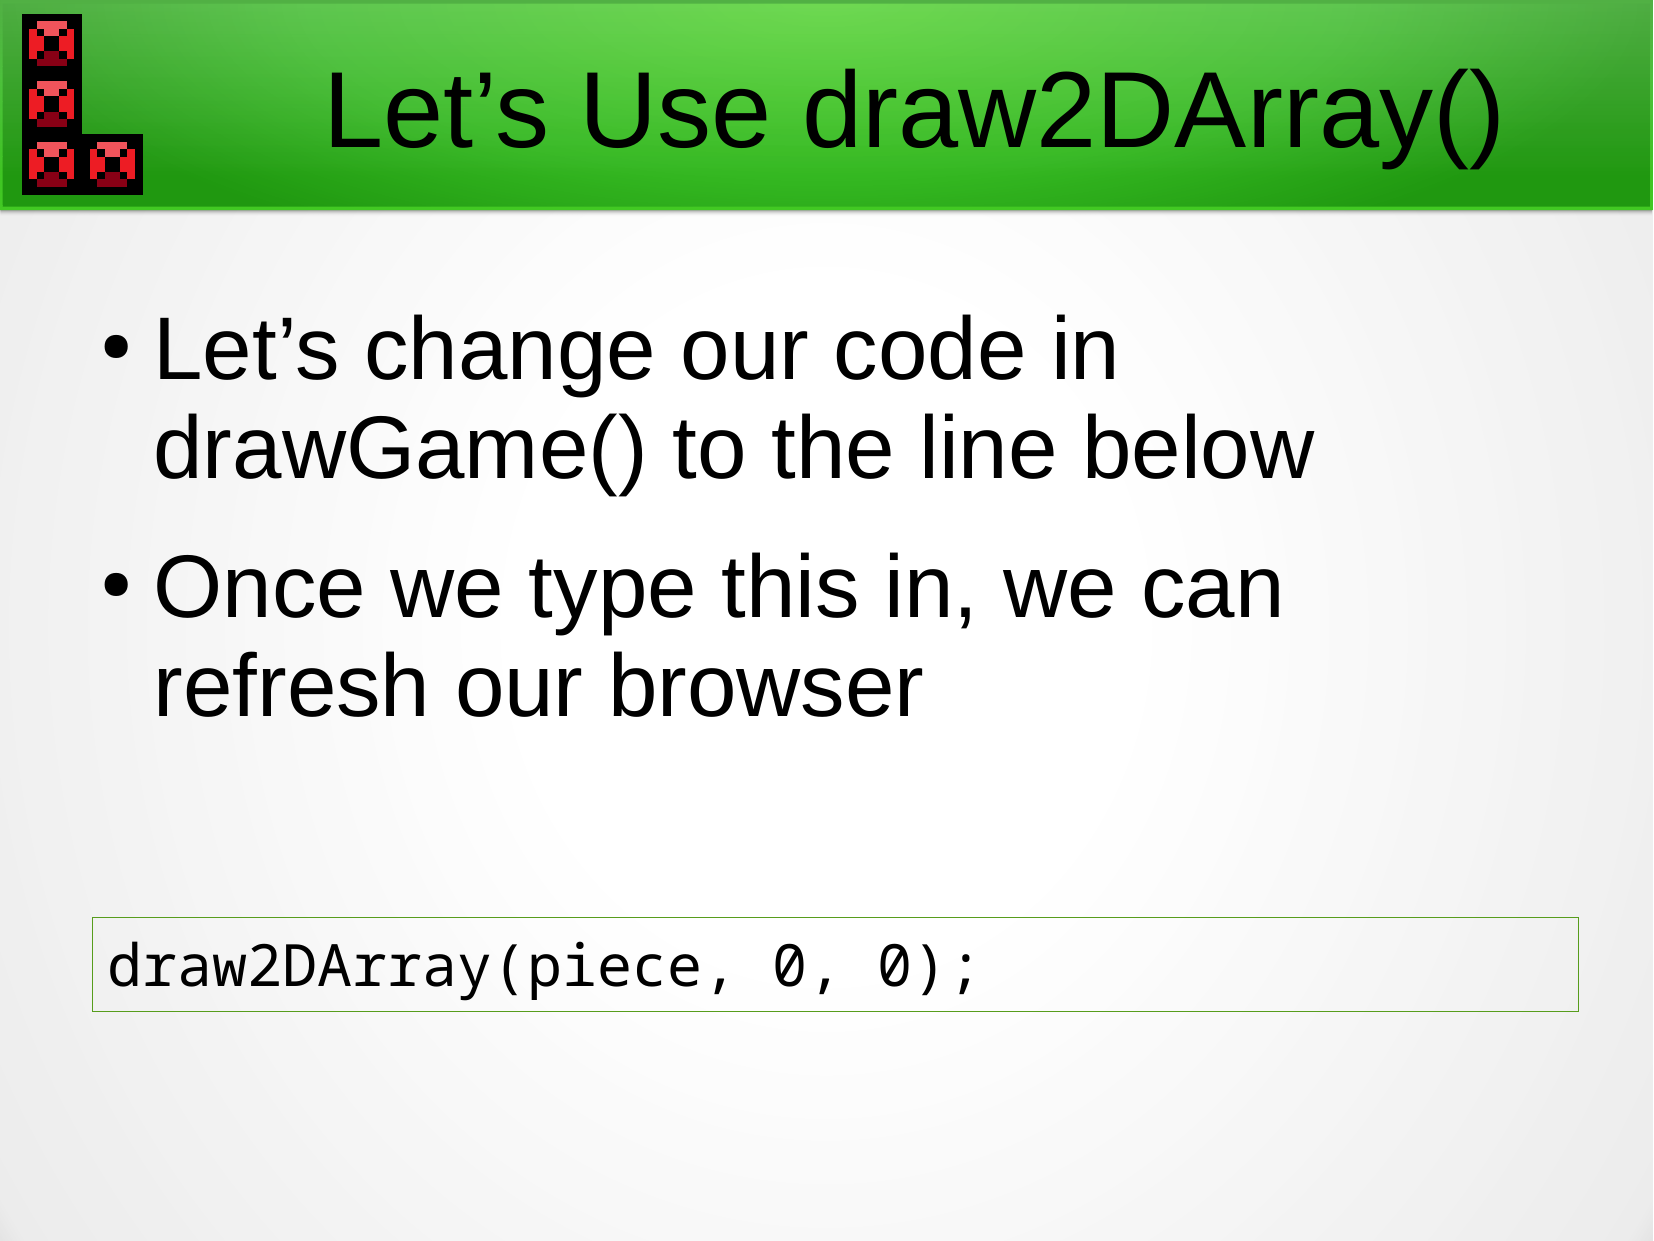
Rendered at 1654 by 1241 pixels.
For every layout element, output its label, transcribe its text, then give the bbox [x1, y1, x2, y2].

picture [22, 14, 143, 195]
text_box draw2DArray(piece, 0, 0); [92, 917, 1579, 1006]
list Let’s change our code in drawGame() to the line below Once we type this in, we can refresh our browser [82, 299, 1576, 751]
title Let’s Use draw2DArray() [195, 30, 1636, 190]
